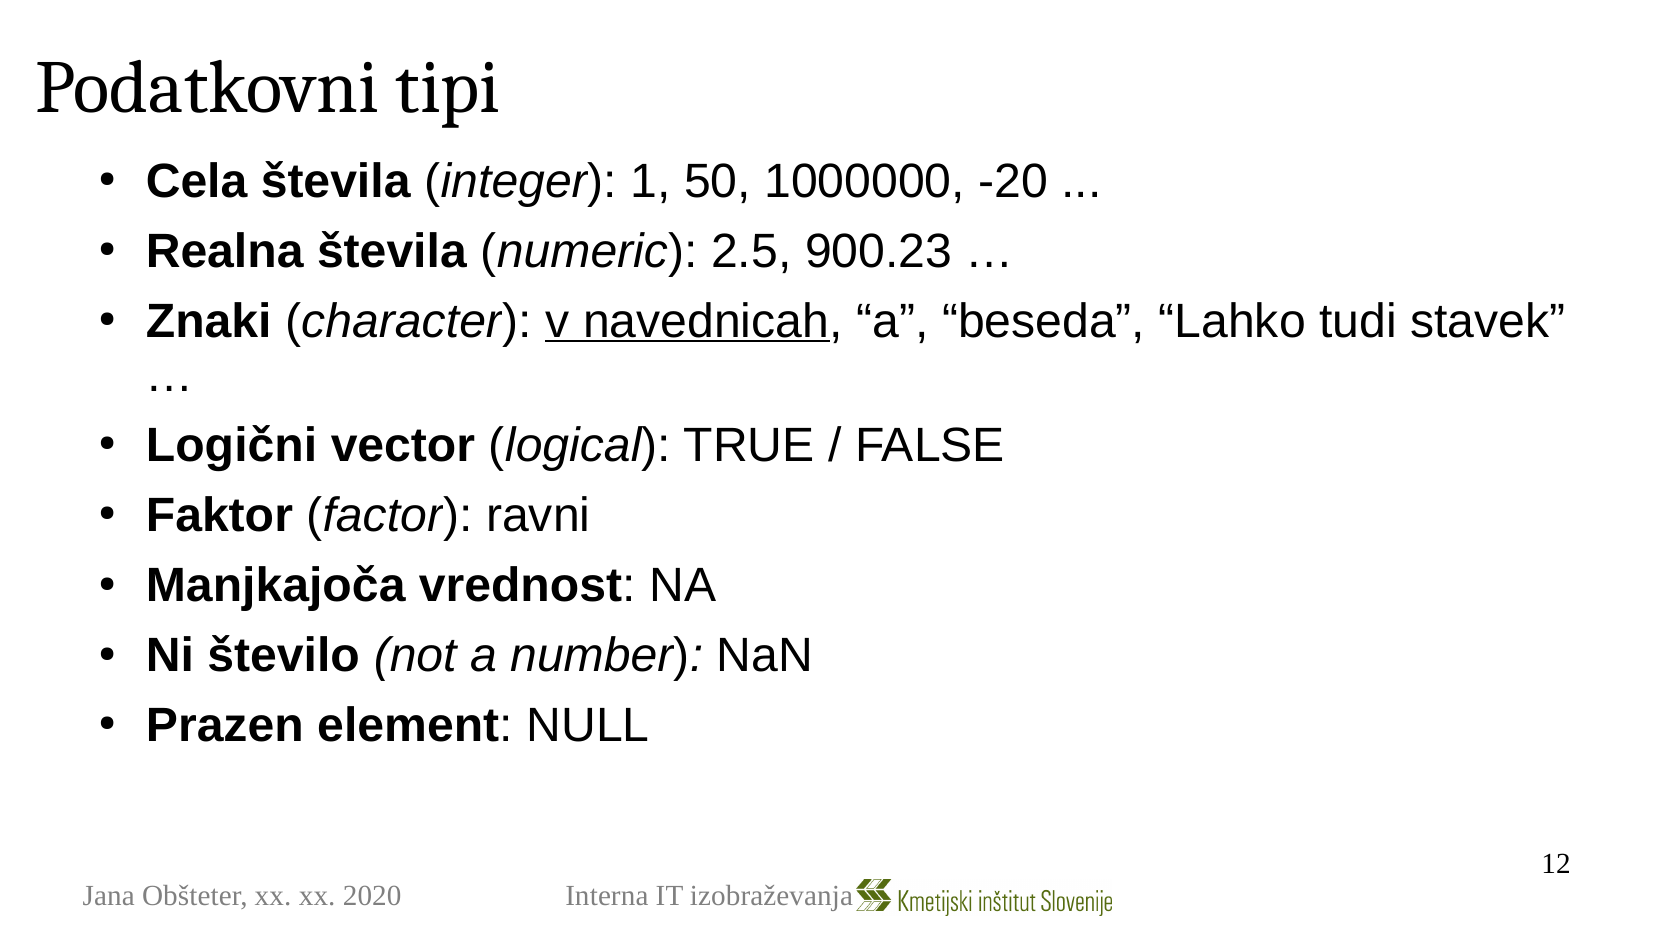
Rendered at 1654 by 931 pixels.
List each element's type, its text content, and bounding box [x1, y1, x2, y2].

title Podatkovni tipi [35, 21, 1524, 154]
list Cela števila (integer): 1, 50, 1000000, -20 ... Realna števila (numeric): 2.5, 900.23 … Znaki (character): v navednicah, “a”, “beseda”, “Lahko tudi stavek” … Logični vector (logical): TRUE / FALSE Faktor (factor): ravni Manjkajoča vrednost: NA Ni število (not a number): NaN Prazen element: NULL [82, 153, 1571, 758]
picture [856, 879, 1112, 916]
